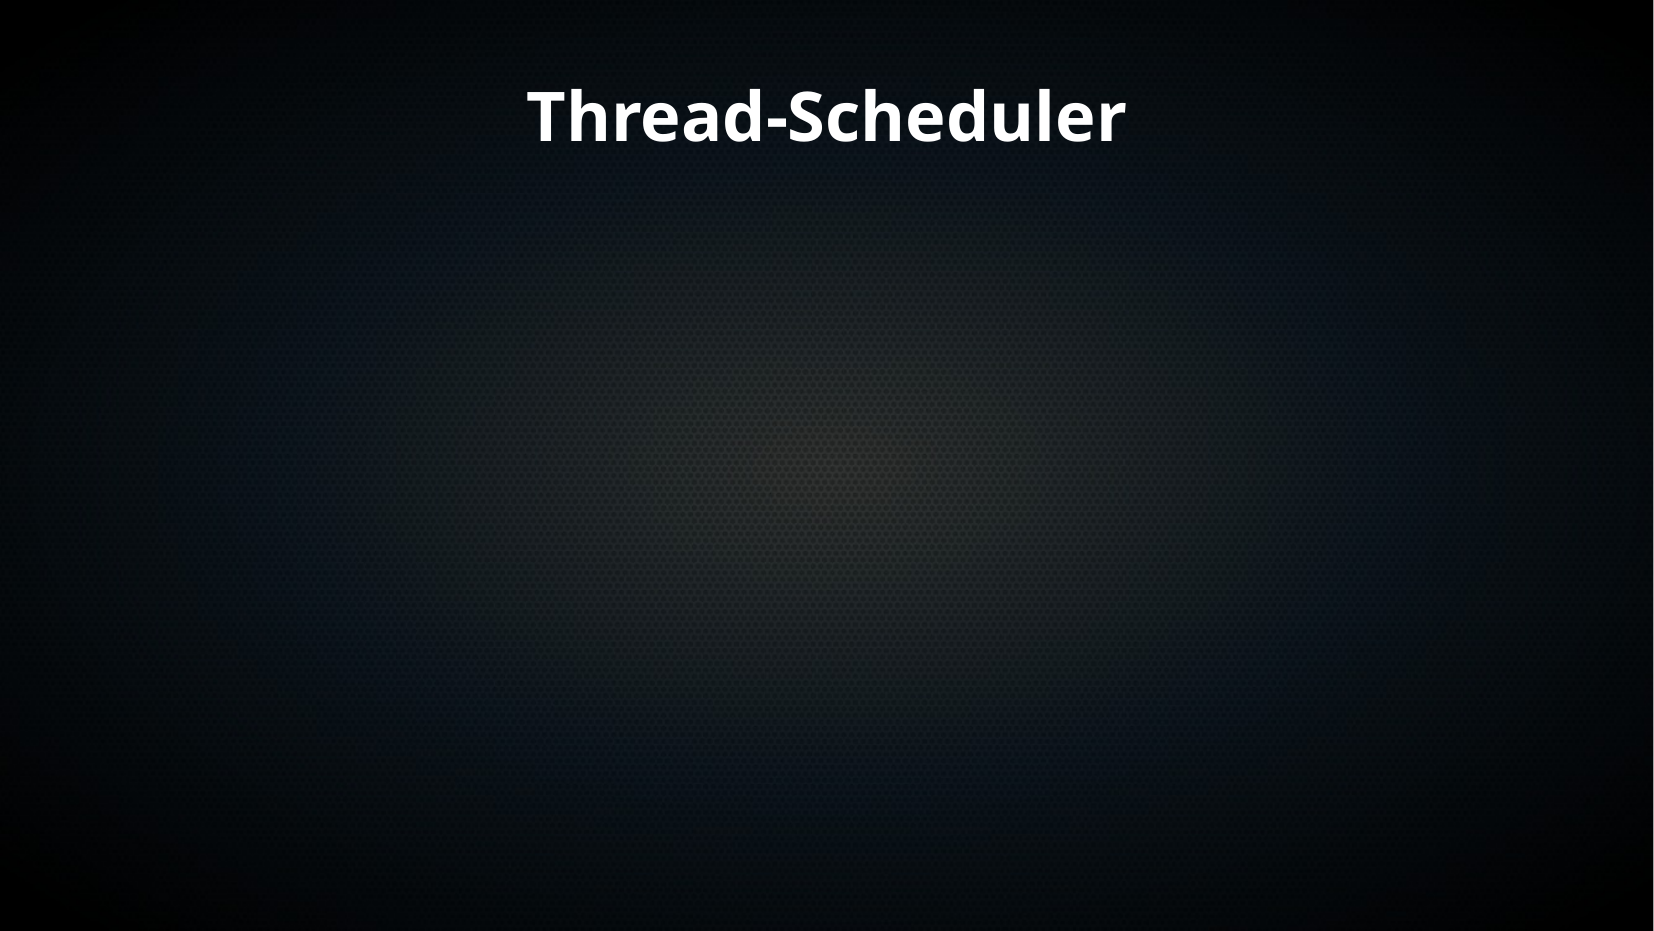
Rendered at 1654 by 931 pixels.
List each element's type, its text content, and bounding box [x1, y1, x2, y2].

title Thread-Scheduler [82, 37, 1571, 193]
picture [0, 0, 1654, 931]
